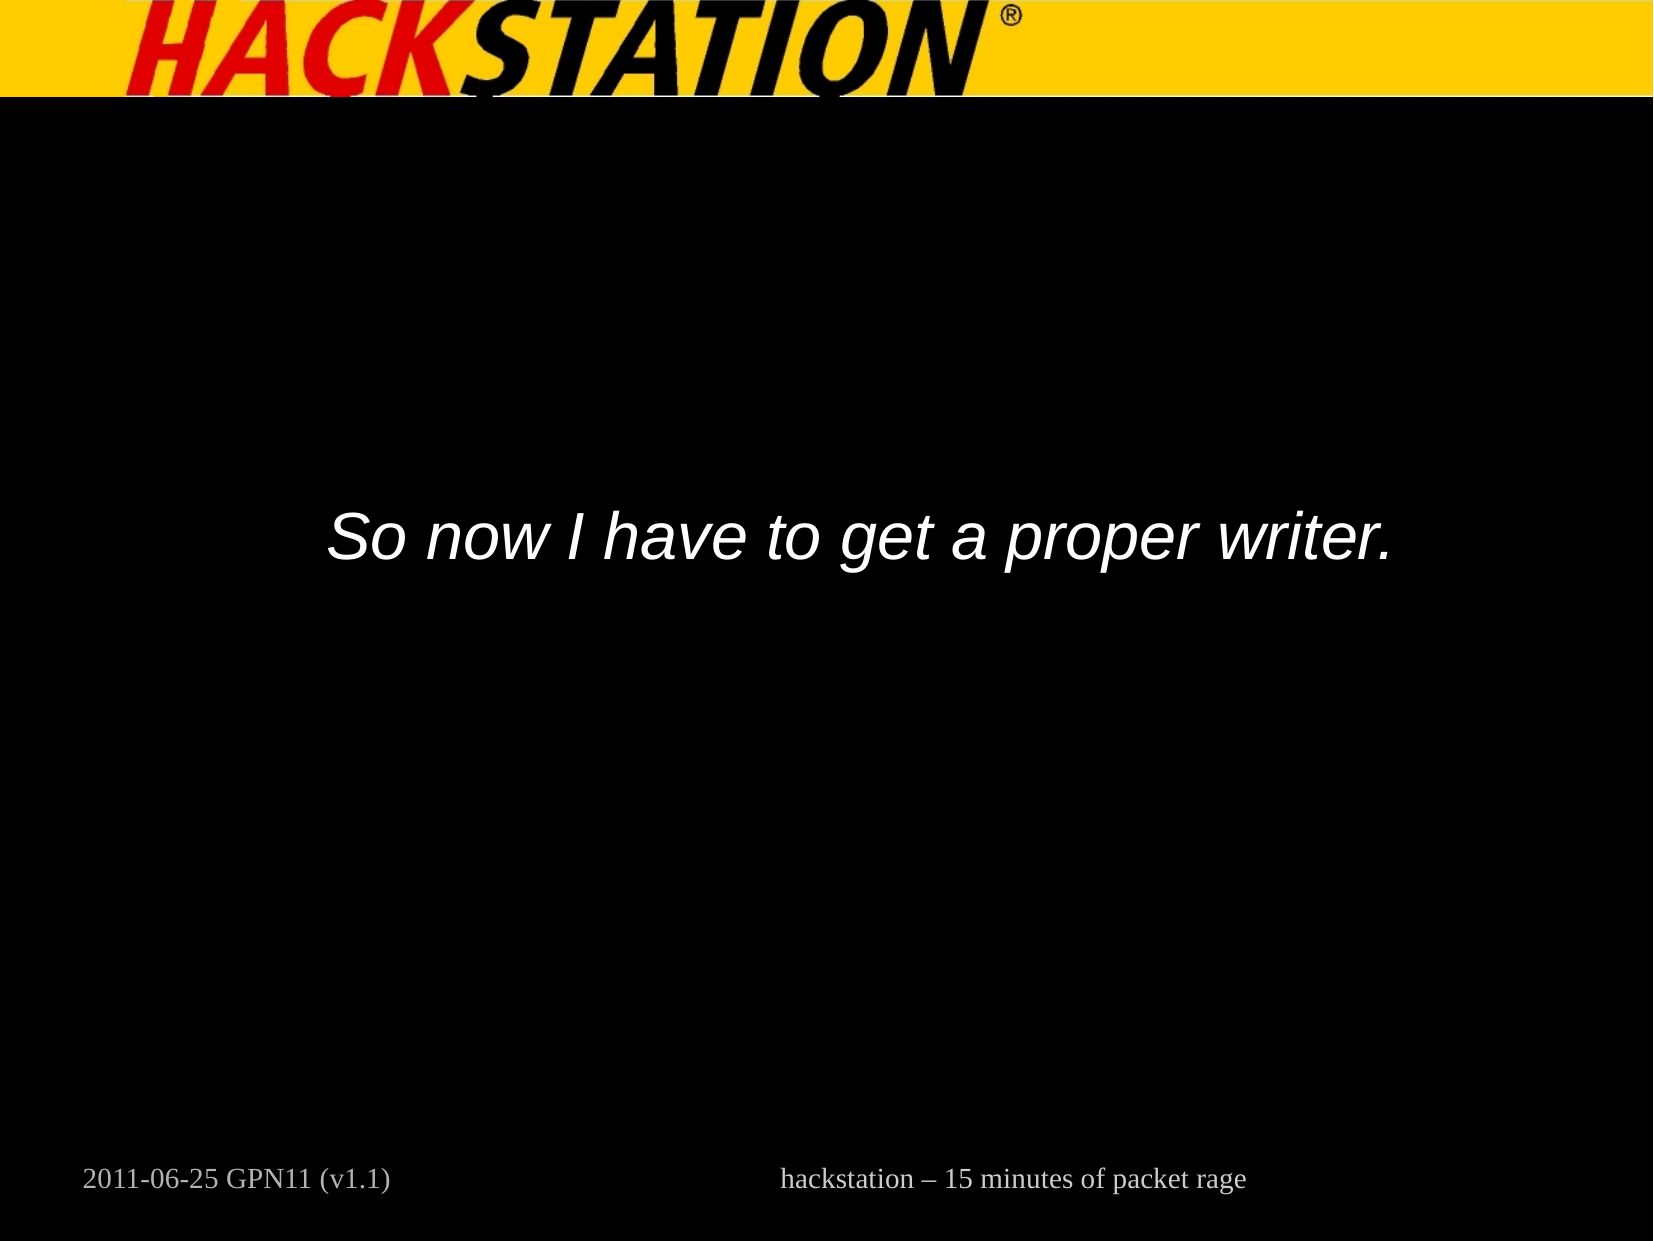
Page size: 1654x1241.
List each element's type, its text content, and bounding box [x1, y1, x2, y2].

list So now I have to get a proper writer. [82, 290, 1571, 1109]
picture [0, 0, 1653, 97]
